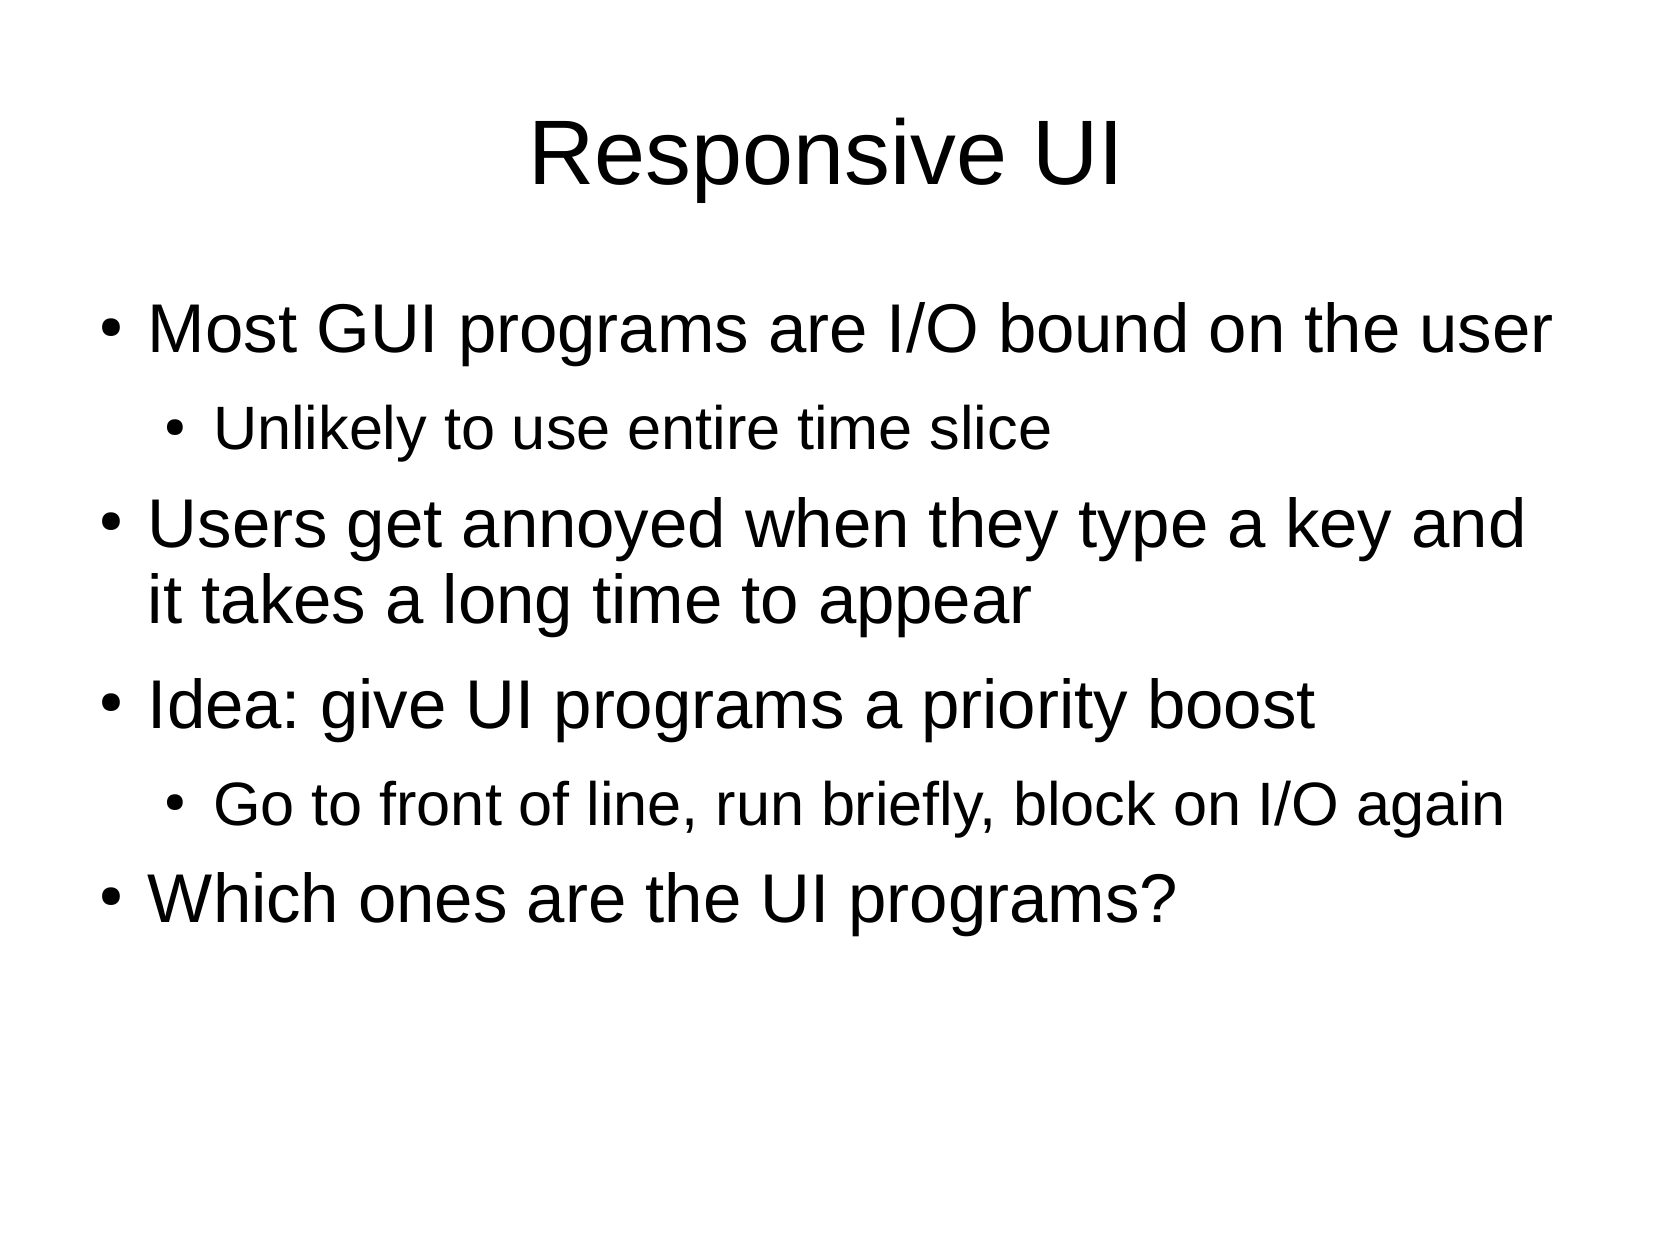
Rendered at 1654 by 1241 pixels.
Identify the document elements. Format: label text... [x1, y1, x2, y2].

list Most GUI programs are I/O bound on the user Unlikely to use entire time slice Users get annoyed when they type a key and it takes a long time to appear Idea: give UI programs a priority boost Go to front of line, run briefly, block on I/O again Which ones are the UI programs? [82, 290, 1571, 1010]
title Responsive UI [82, 49, 1571, 257]
